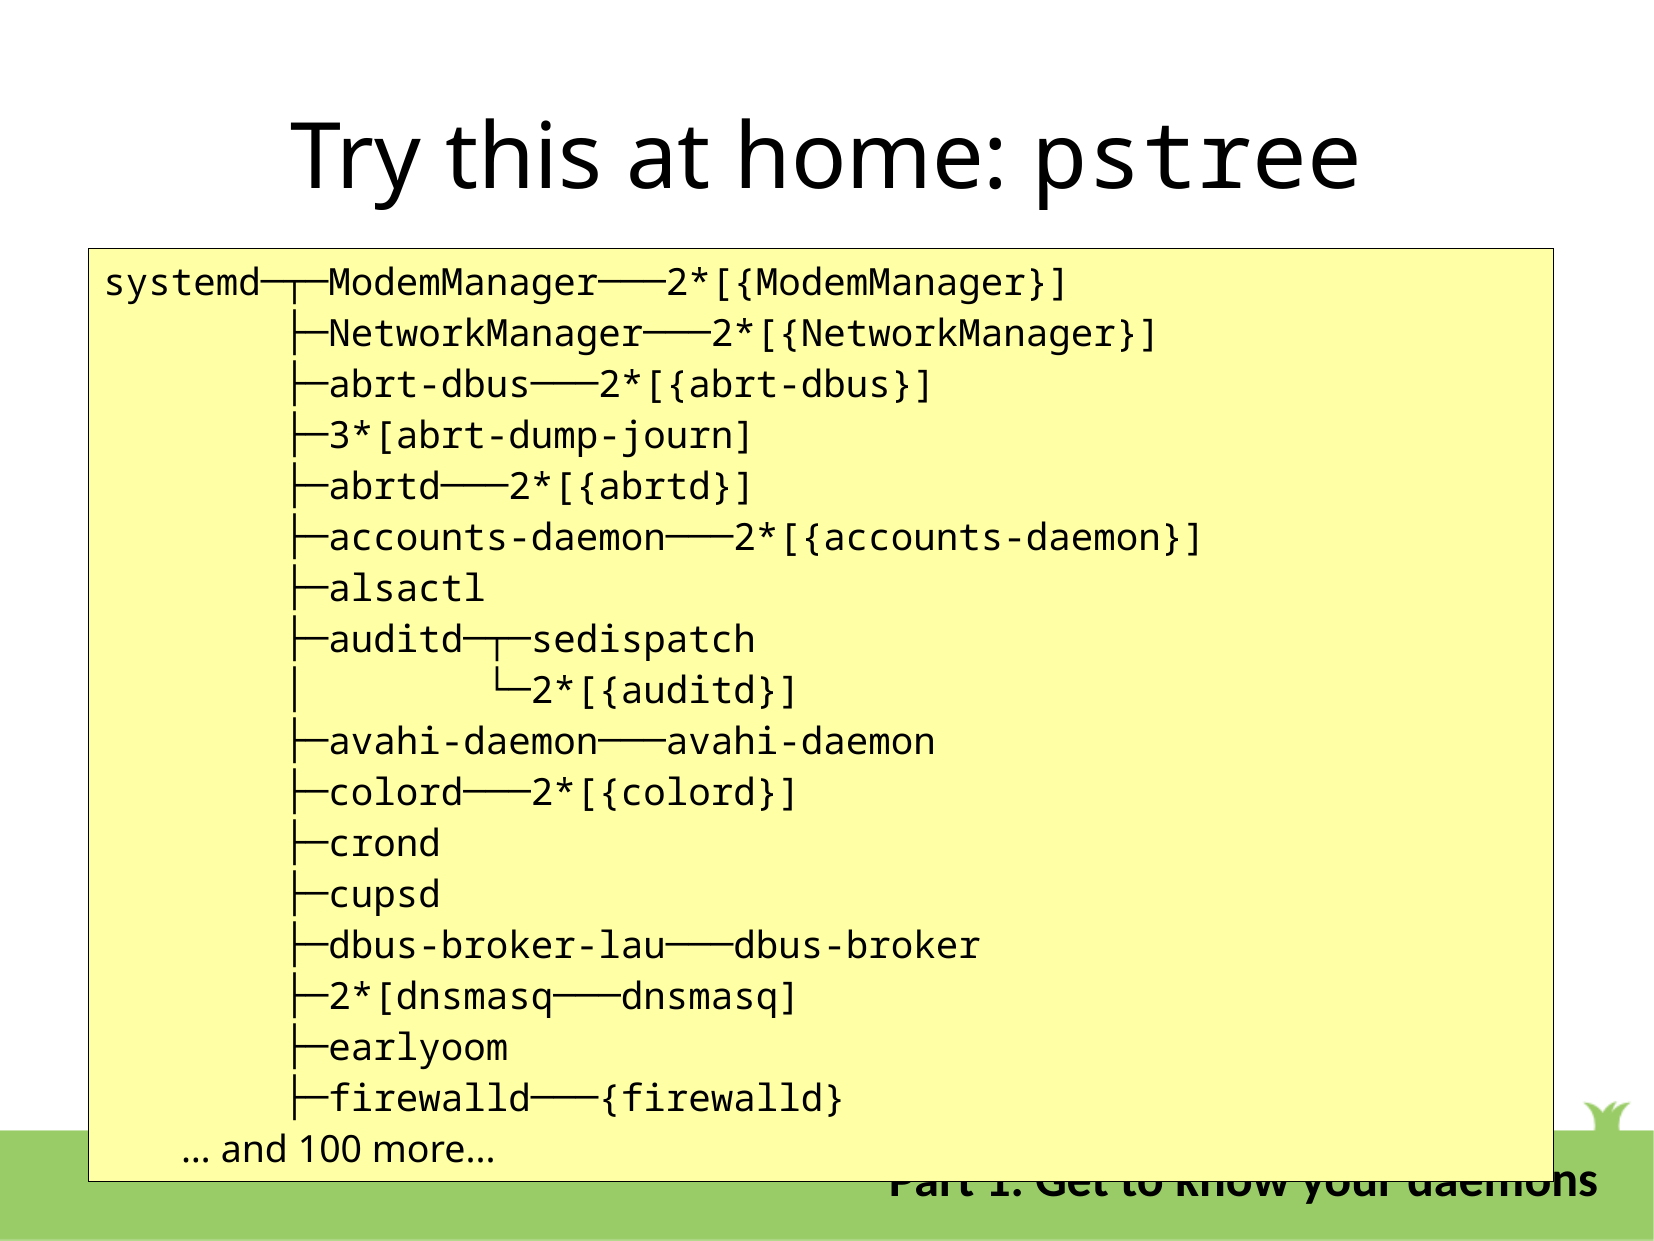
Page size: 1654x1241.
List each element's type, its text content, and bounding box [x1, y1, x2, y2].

text_box systemd─┬─ModemManager───2*[{ModemManager}] ├─NetworkManager───2*[{NetworkManager}] ├─abrt-dbus───2*[{abrt-dbus}] ├─3*[abrt-dump-journ] ├─abrtd───2*[{abrtd}] ├─accounts-daemon───2*[{accounts-daemon}] ├─alsactl ├─auditd─┬─sedispatch │ └─2*[{auditd}] ├─avahi-daemon───avahi-daemon ├─colord───2*[{colord}] ├─crond ├─cupsd ├─dbus-broker-lau───dbus-broker ├─2*[dnsmasq───dnsmasq] ├─earlyoom ├─firewalld───{firewalld} … and 100 more... [88, 248, 1554, 1027]
text_box Part 1. Get to know your daemons [874, 1151, 1614, 1217]
picture [0, 0, 1654, 1241]
title Try this at home: pstree [82, 49, 1571, 257]
